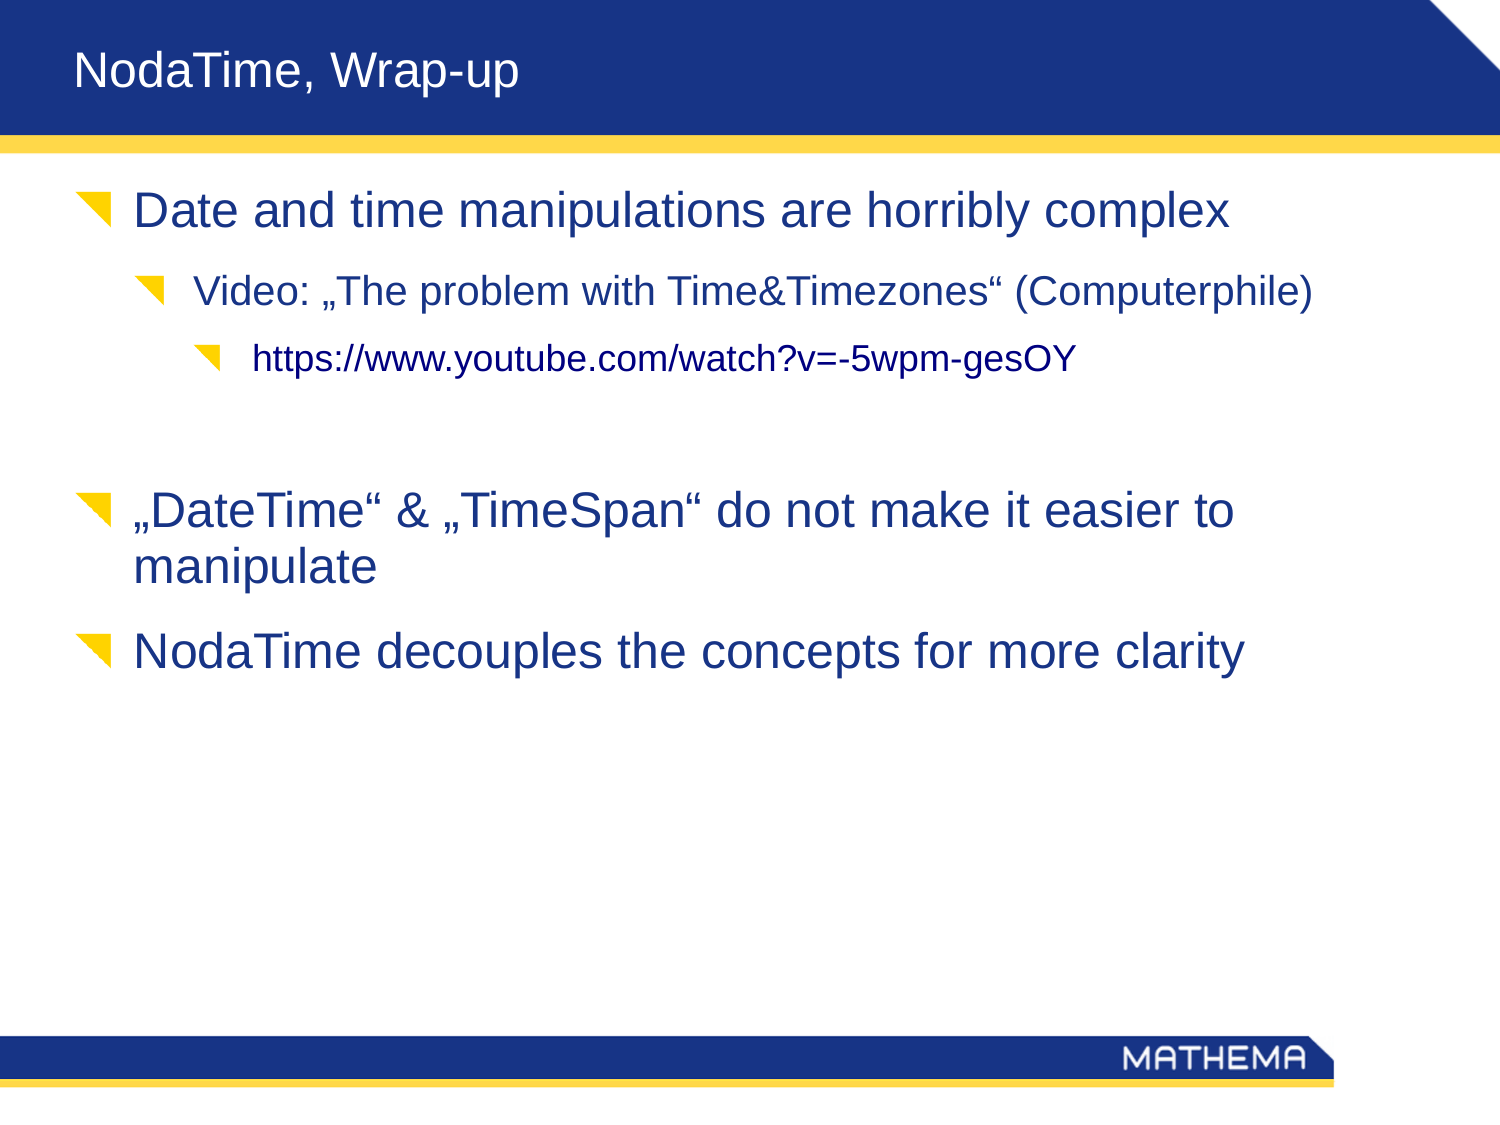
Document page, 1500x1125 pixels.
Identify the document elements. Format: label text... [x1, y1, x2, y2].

picture [0, 0, 1500, 1125]
list Date and time manipulations are horribly complex Video: „The problem with Time&Timezones“ (Computerphile) https://www.youtube.com/watch?v=-5wpm-gesOY „DateTime“ & „TimeSpan“ do not make it easier to manipulate NodaTime decouples the concepts for more clarity [75, 181, 1426, 1008]
title NodaTime, Wrap-up [73, 40, 1276, 100]
